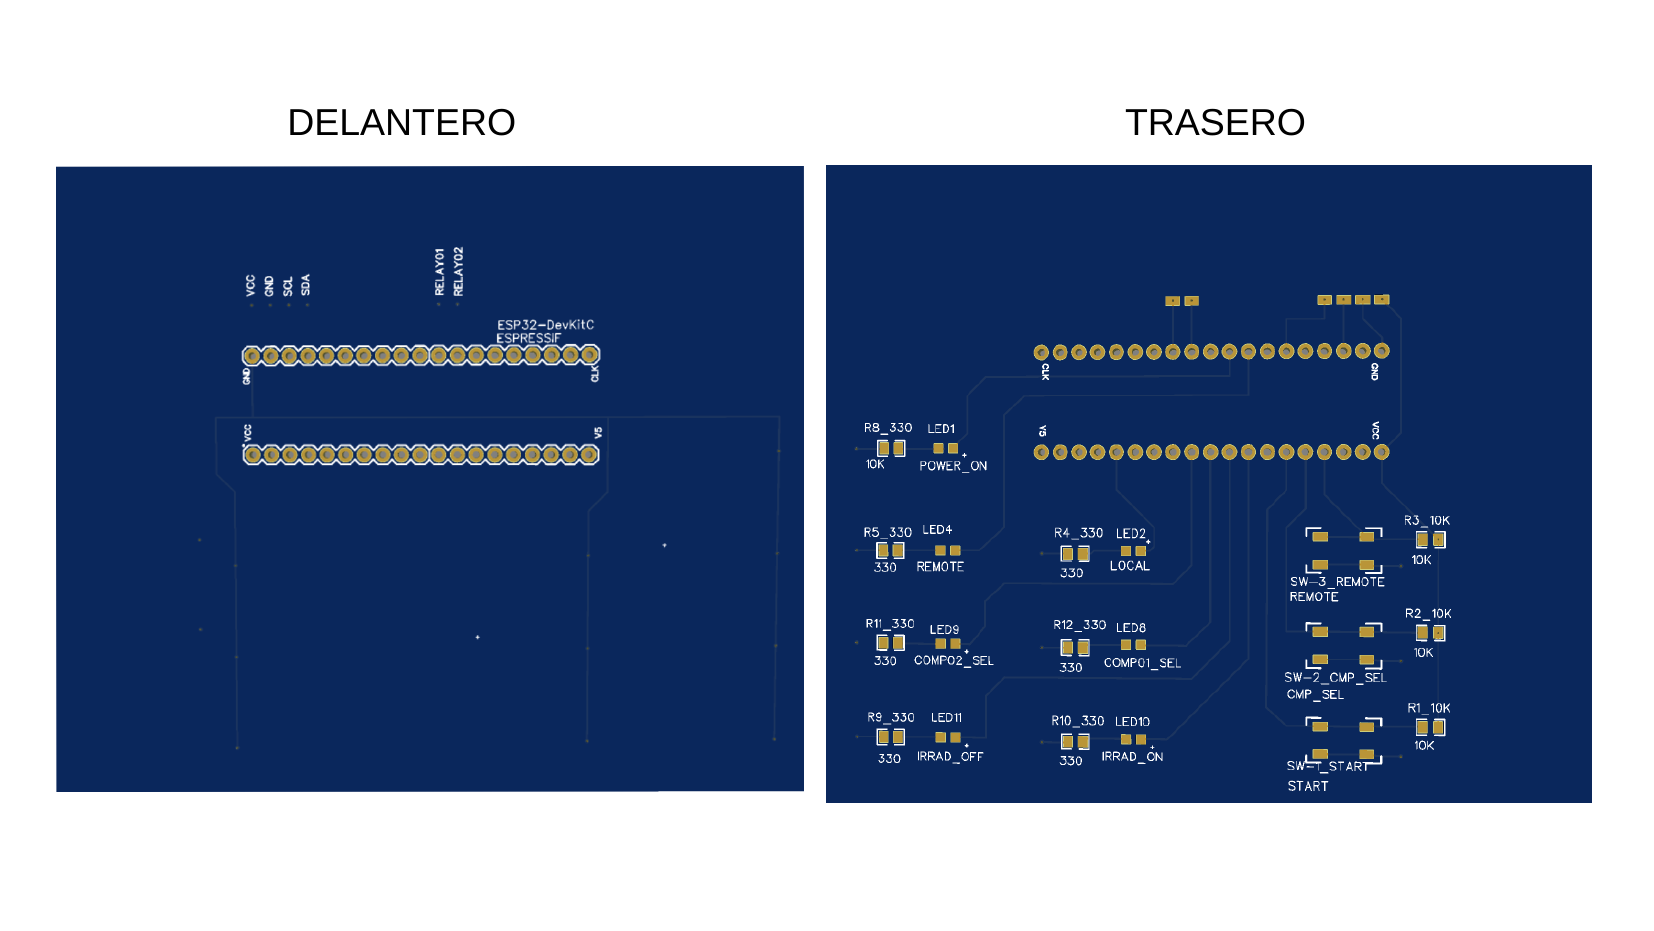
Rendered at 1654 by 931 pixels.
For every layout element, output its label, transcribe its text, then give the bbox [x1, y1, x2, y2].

text_box TRASERO [1110, 94, 1322, 152]
picture [55, 165, 804, 792]
text_box DELANTERO [272, 94, 532, 152]
picture [826, 165, 1592, 803]
